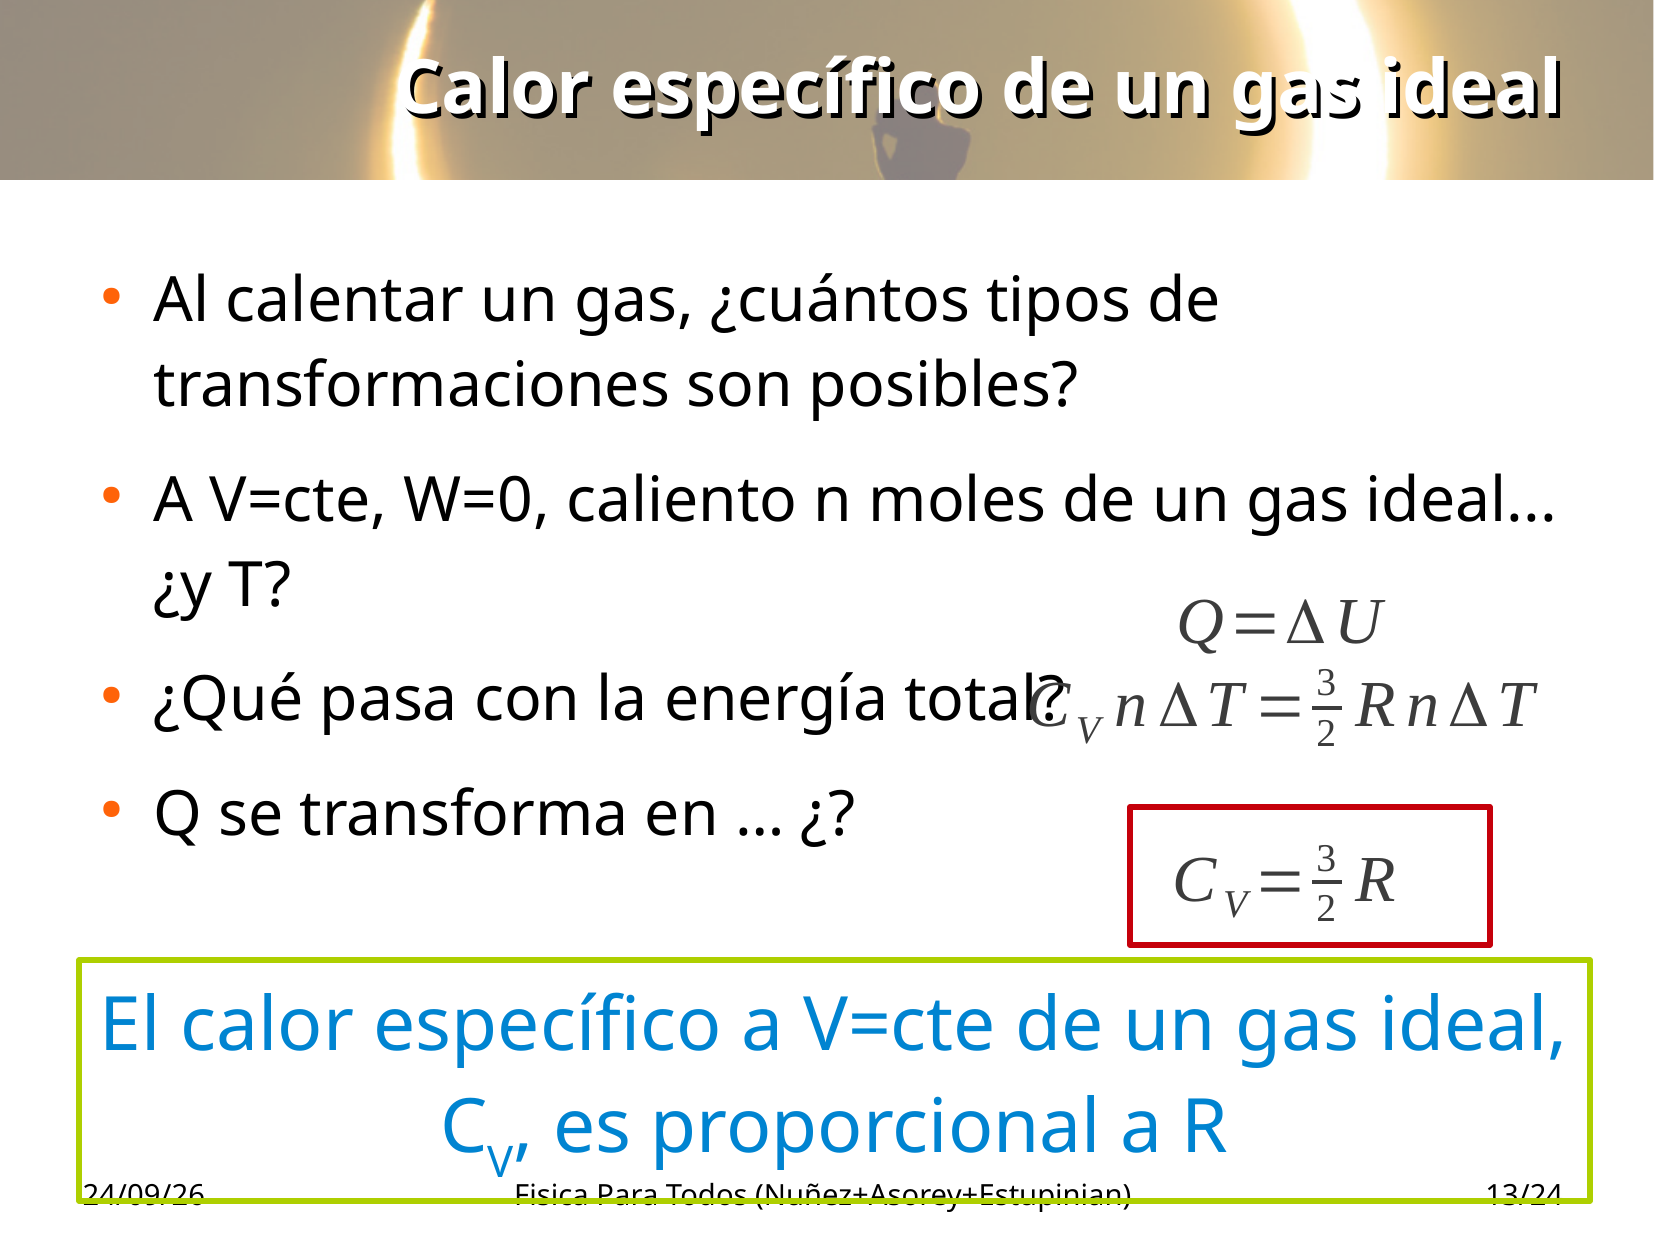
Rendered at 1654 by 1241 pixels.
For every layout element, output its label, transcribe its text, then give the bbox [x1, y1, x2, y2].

chart [1020, 585, 1550, 930]
chart [1133, 810, 1487, 930]
list Al calentar un gas, ¿cuántos tipos de transformaciones son posibles? A V=cte, W=0, caliento n moles de un gas ideal... ¿y T? ¿Qué pasa con la energía total? Q se transforma en … ¿? [82, 255, 1571, 957]
picture [0, 0, 1654, 180]
title Calor específico de un gas ideal [75, 19, 1564, 151]
text_box El calor específico a V=cte de un gas ideal, CV, es proporcional a R [79, 960, 1591, 1173]
